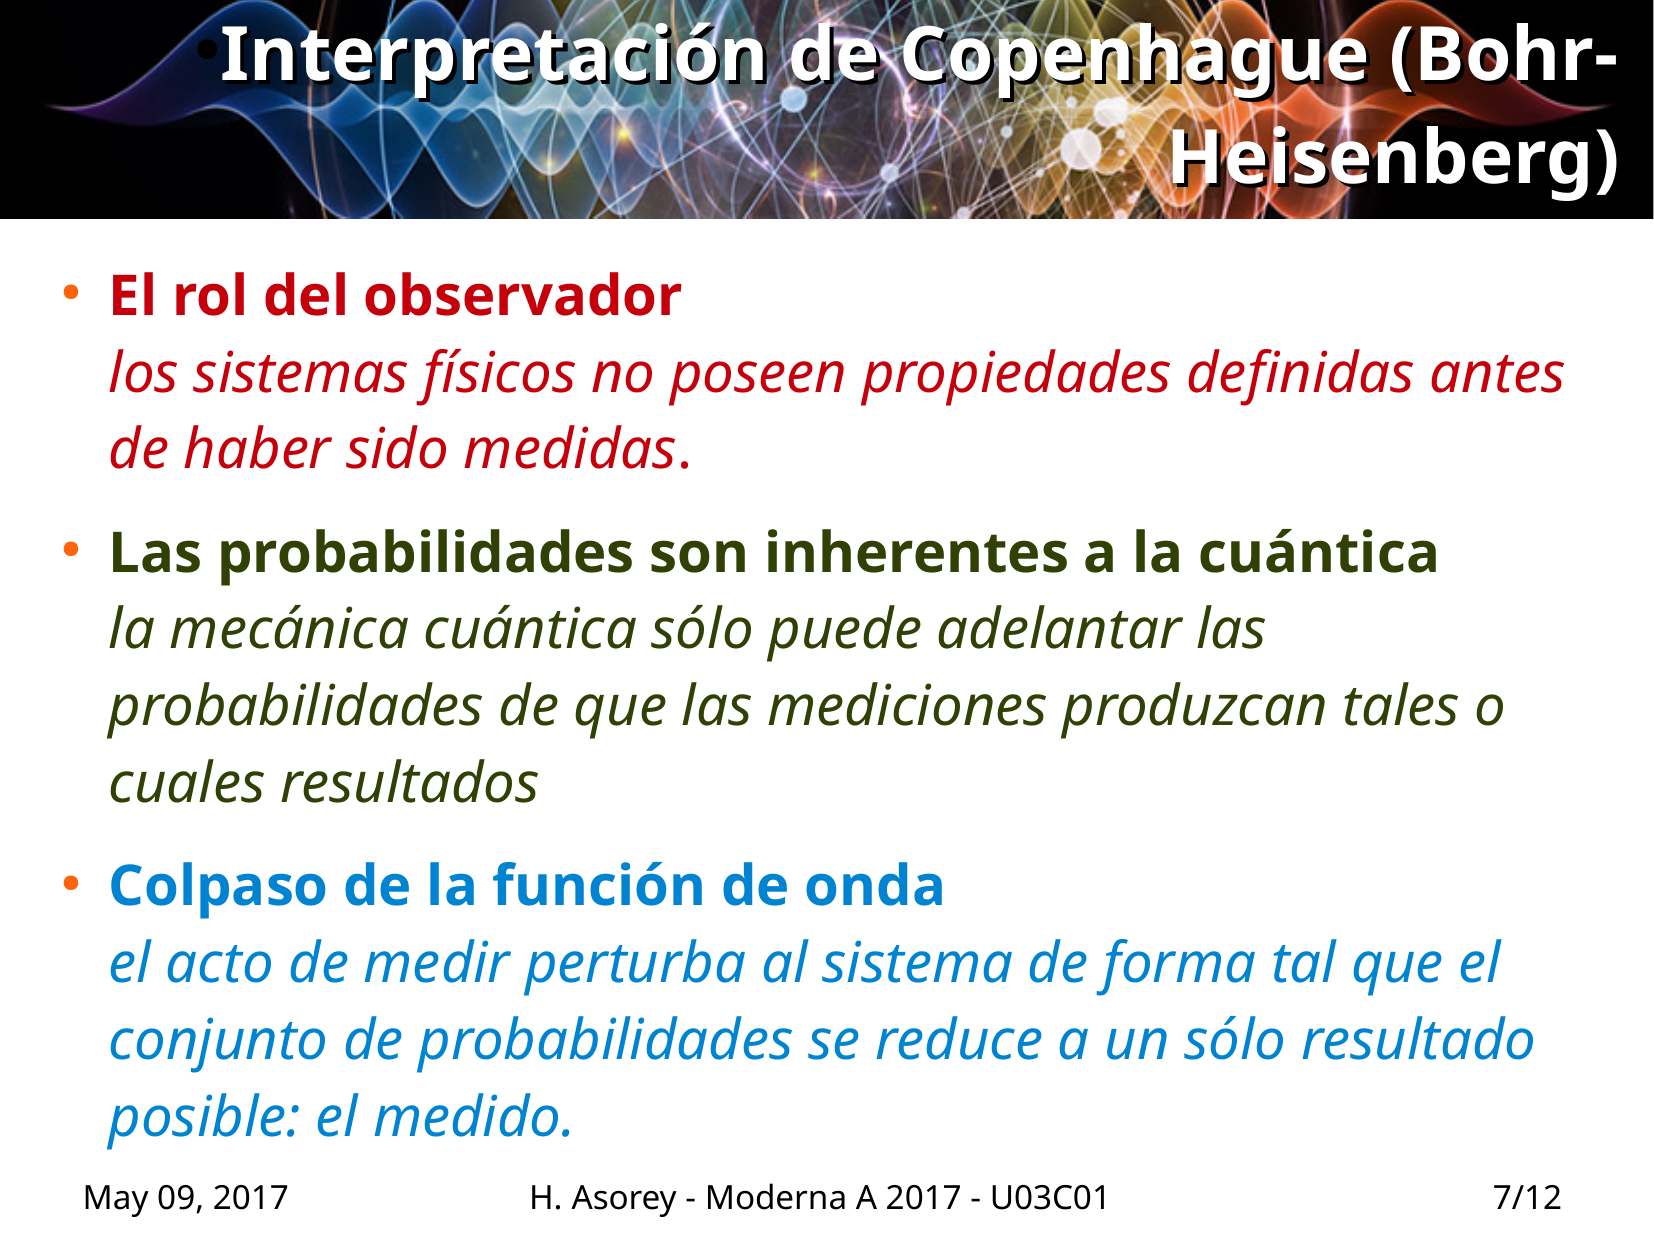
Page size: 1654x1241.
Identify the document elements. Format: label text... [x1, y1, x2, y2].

title Interpretación de Copenhague (Bohr-Heisenberg) [0, 11, 1621, 195]
list El rol del observador los sistemas físicos no poseen propiedades definidas antes de haber sido medidas. Las probabilidades son inherentes a la cuántica la mecánica cuántica sólo puede adelantar las probabilidades de que las mediciones produzcan tales o cuales resultados Colpaso de la función de onda el acto de medir perturba al sistema de forma tal que el conjunto de probabilidades se reduce a un sólo resultado posible: el medido. [45, 255, 1606, 1156]
picture [0, 0, 1654, 219]
